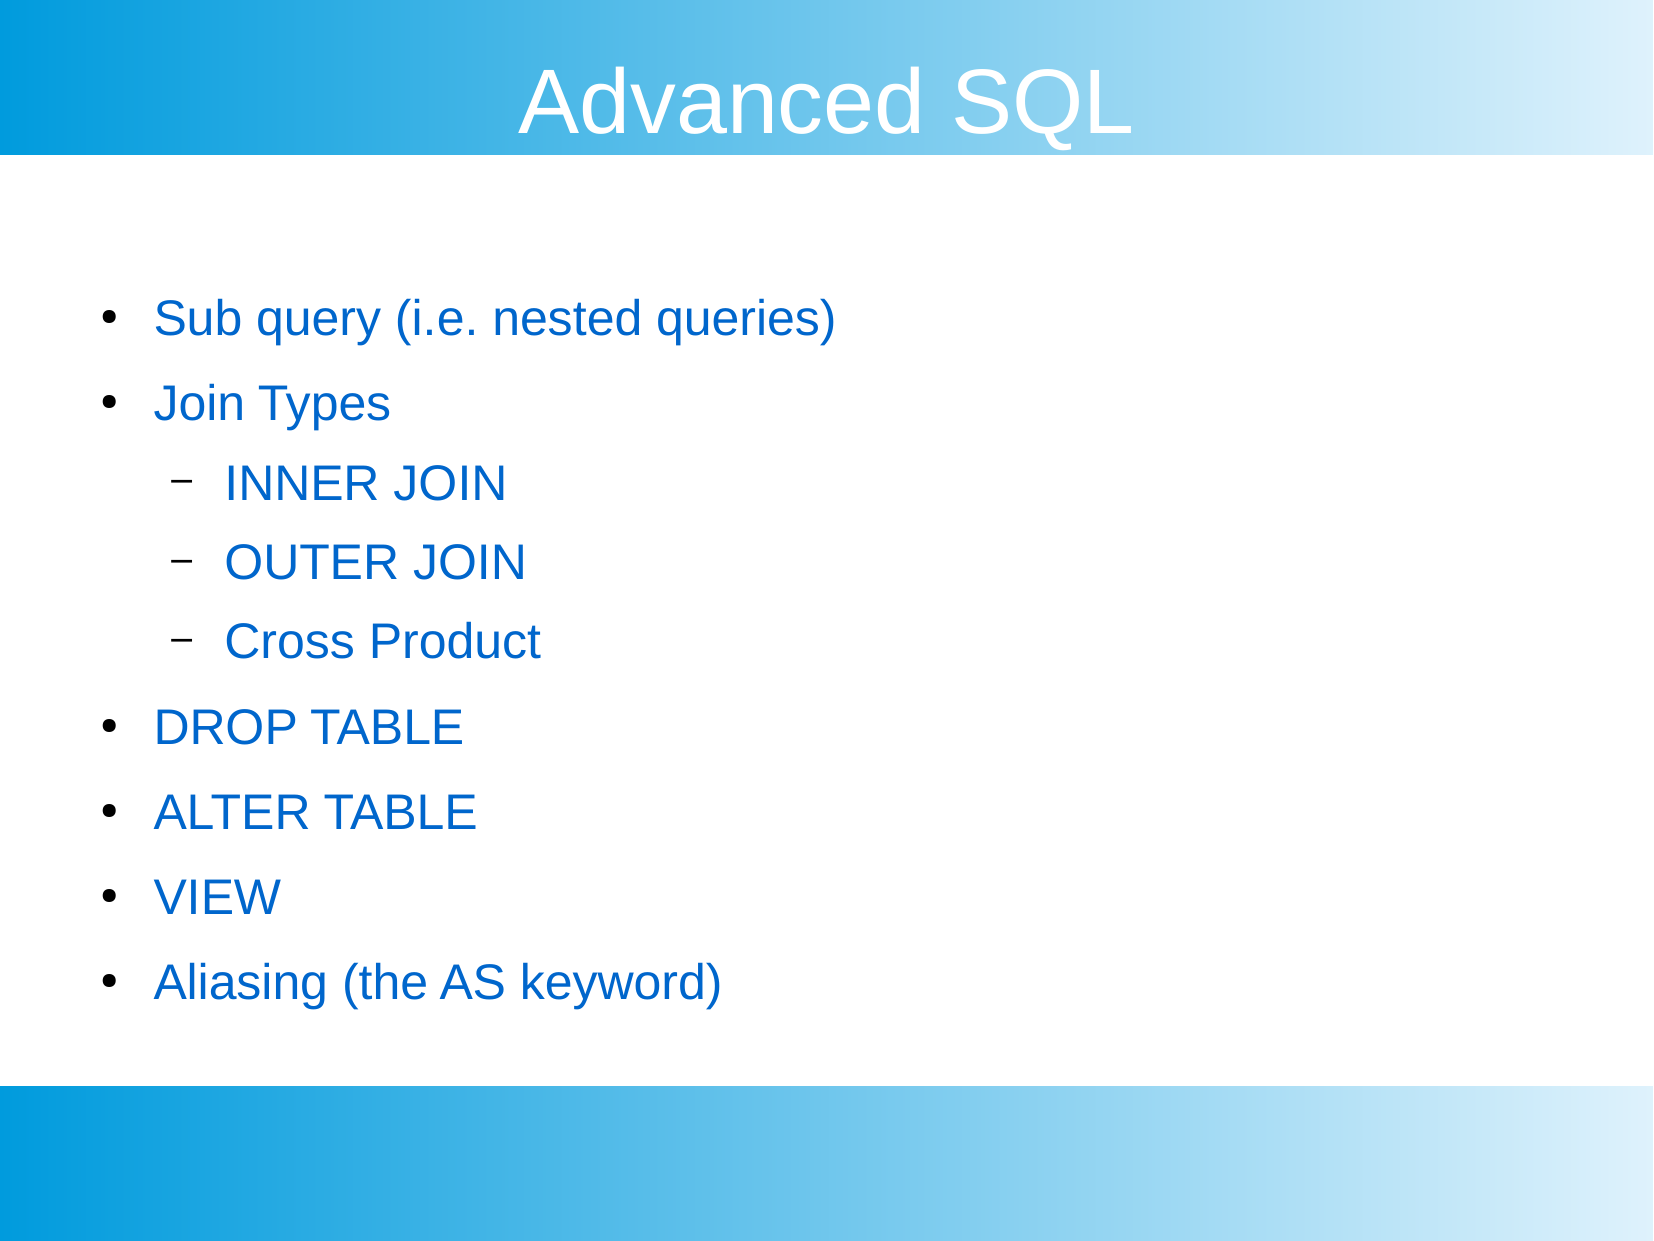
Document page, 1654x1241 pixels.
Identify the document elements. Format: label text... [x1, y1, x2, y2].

title Advanced SQL [82, 49, 1571, 155]
list Sub query (i.e. nested queries) Join Types INNER JOIN OUTER JOIN Cross Product DROP TABLE ALTER TABLE VIEW Aliasing (the AS keyword) [82, 290, 1571, 1010]
